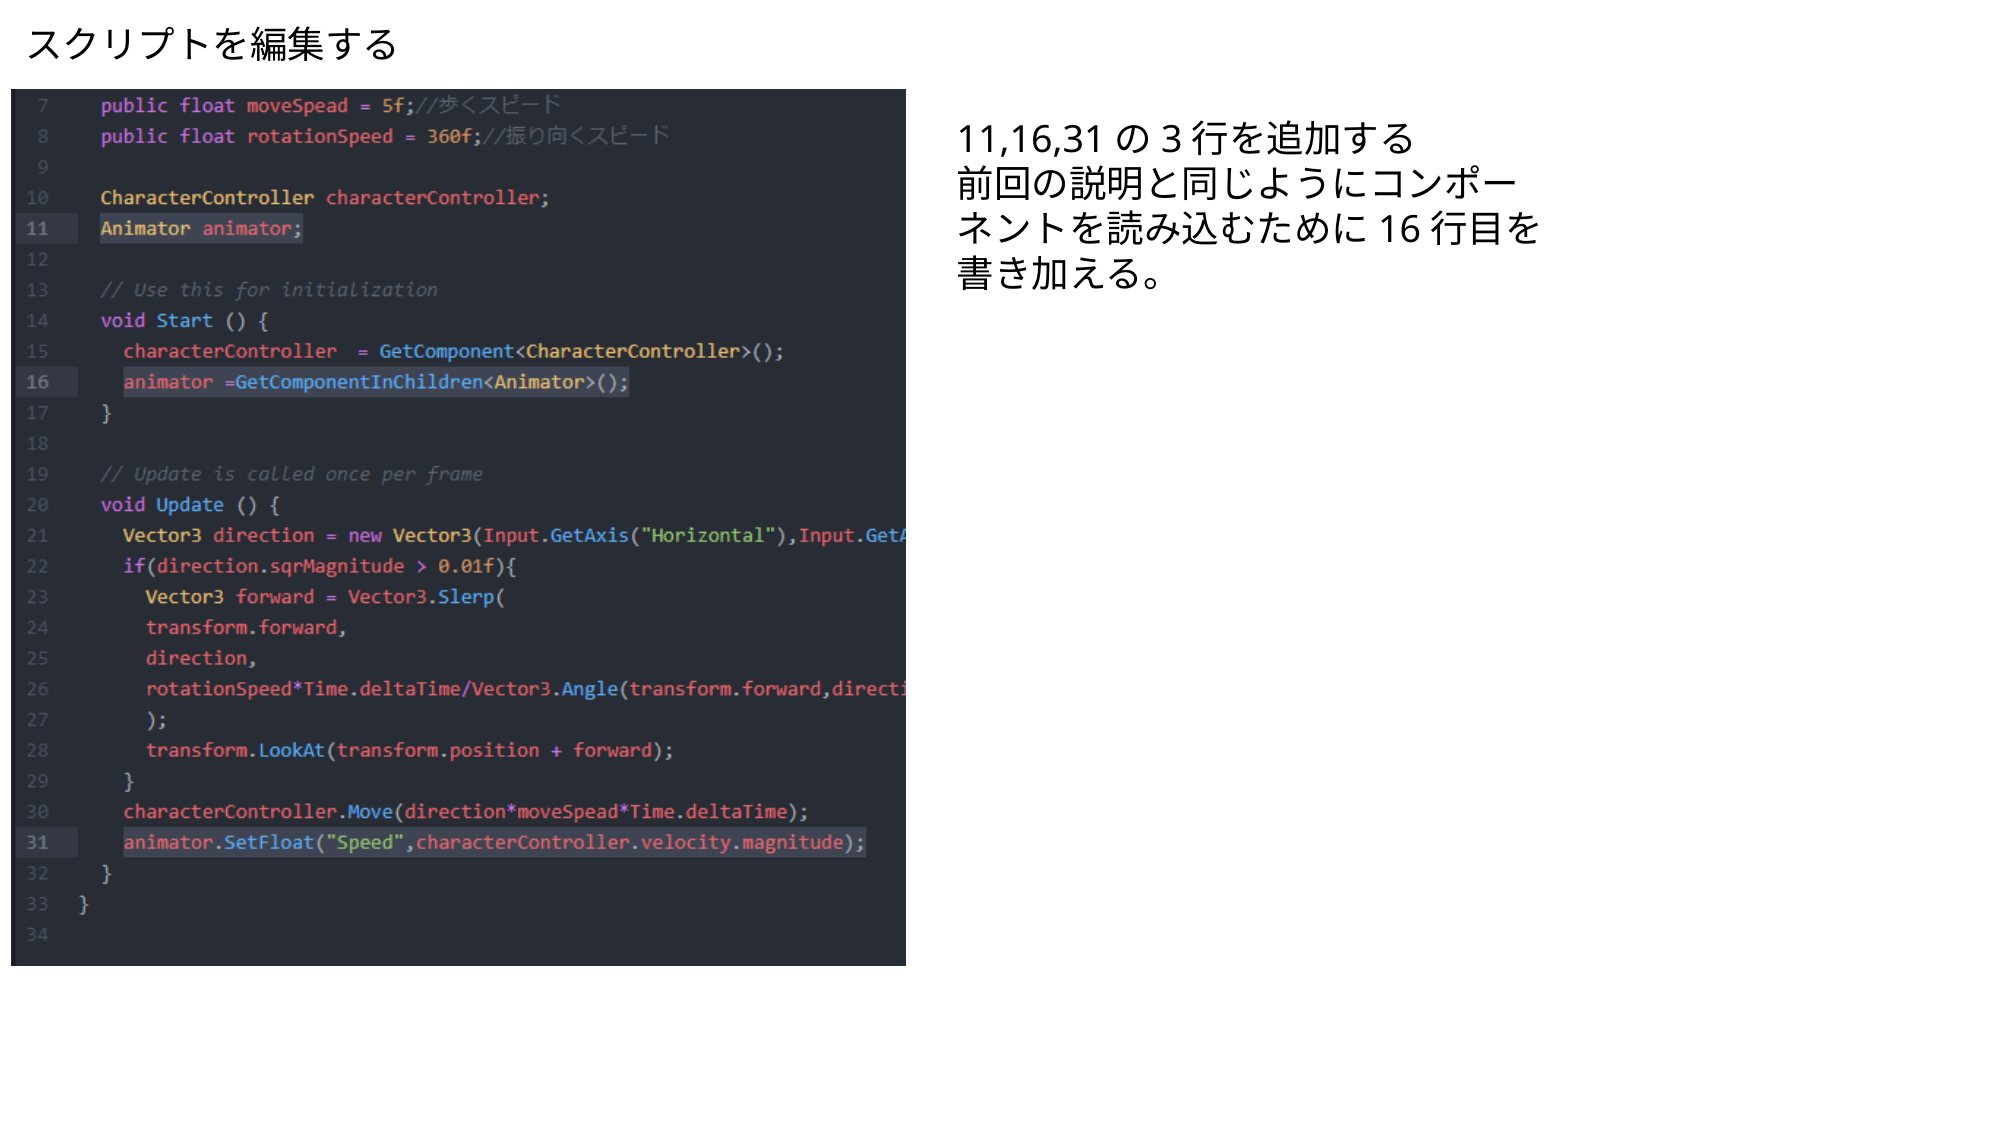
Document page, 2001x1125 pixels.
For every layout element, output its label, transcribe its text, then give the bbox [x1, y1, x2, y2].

picture [11, 89, 906, 966]
text_box スクリプトを編集する [10, 13, 637, 74]
text_box 11,16,31の3行を追加する 前回の説明と同じようにコンポーネントを読み込むために16行目を書き加える。 [941, 107, 1568, 350]
